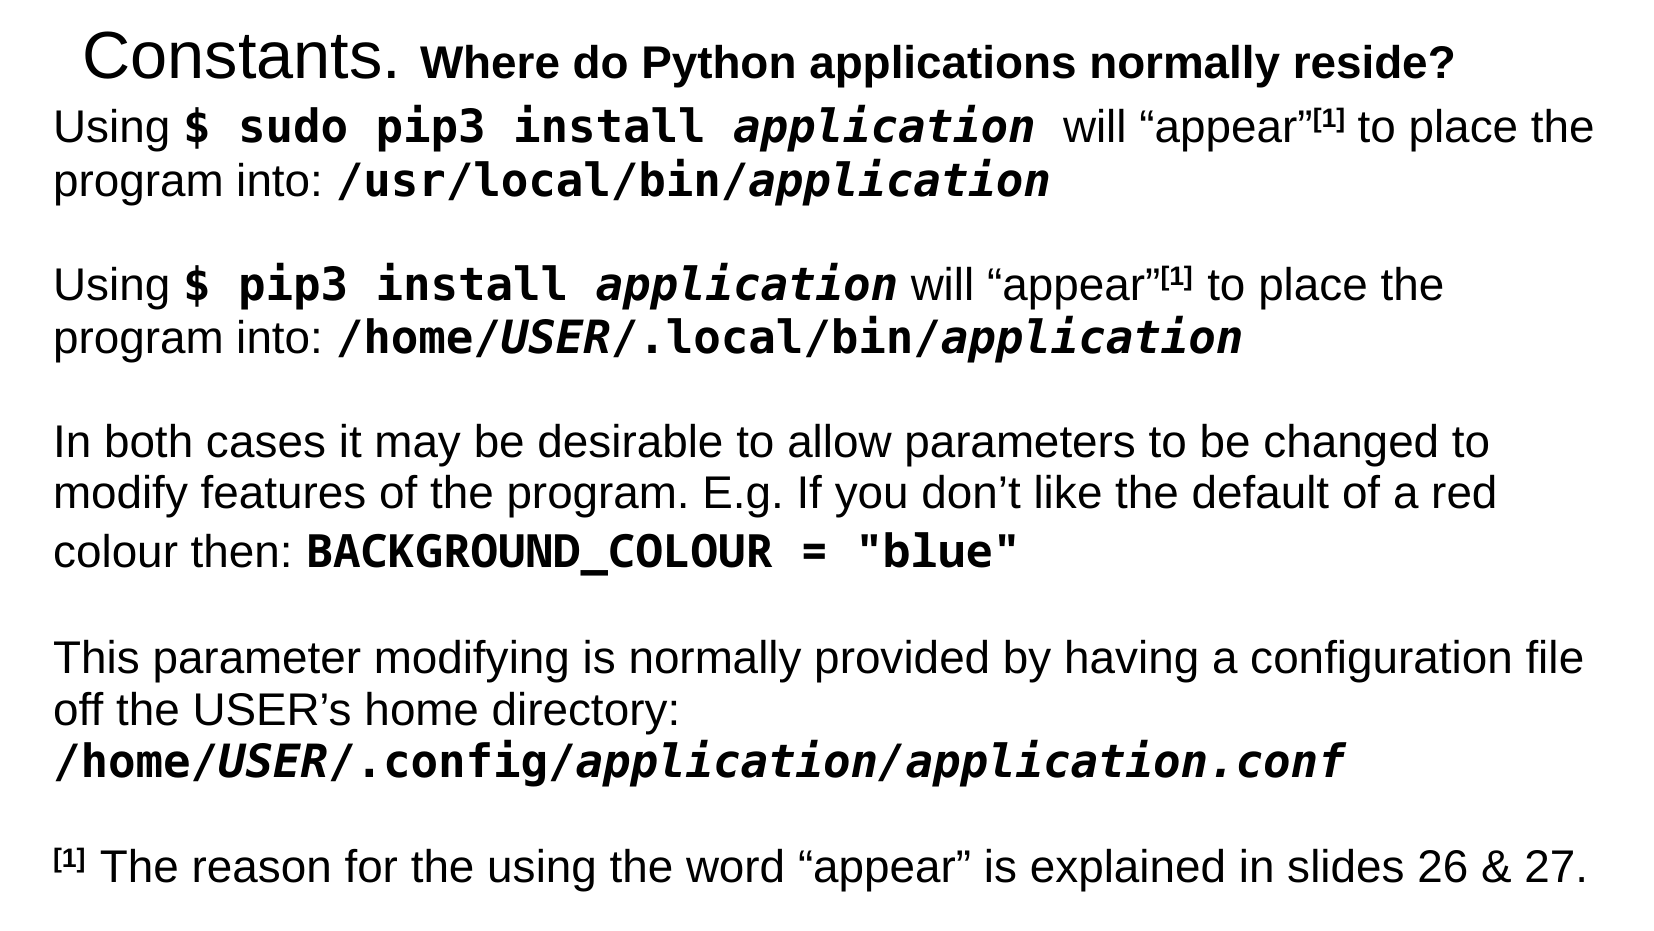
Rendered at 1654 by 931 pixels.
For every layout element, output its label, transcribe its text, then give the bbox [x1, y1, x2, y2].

title Constants. Where do Python applications normally reside? [82, 10, 1571, 100]
text_box Using $ sudo pip3 install application will “appear”[1] to place the program into: /usr/local/bin/application Using $ pip3 install application will “appear”[1] to place the program into: /home/USER/.local/bin/application In both cases it may be desirable to allow parameters to be changed to modify features of the program. E.g. If you don’t like the default of a red colour then: BACKGROUND_COLOUR = "blue" This parameter modifying is normally provided by having a configuration file off the USER’s home directory: /home/USER/.config/application/application.conf [1] The reason for the using the word “appear” is explained in slides 26 & 27. [53, 100, 1601, 884]
